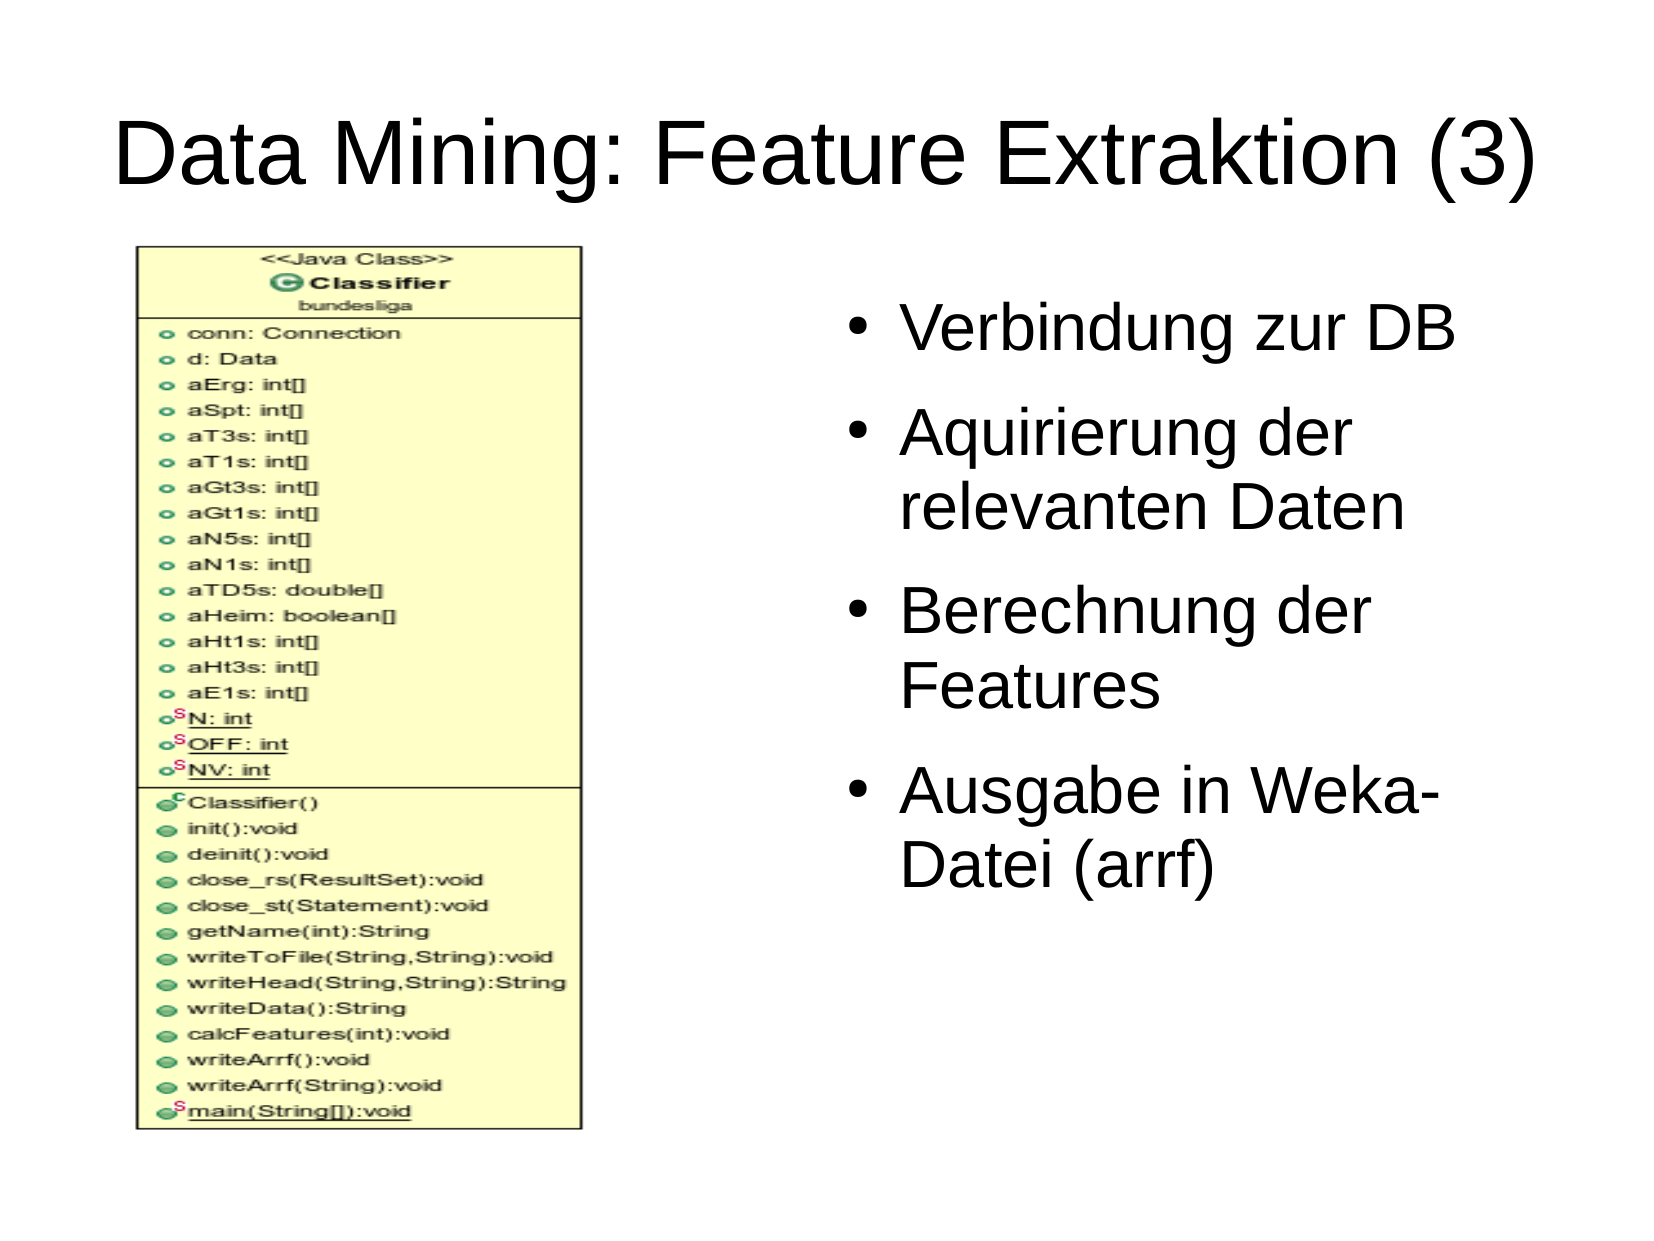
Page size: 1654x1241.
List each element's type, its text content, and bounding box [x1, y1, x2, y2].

title Data Mining: Feature Extraktion (3) [82, 49, 1571, 257]
list Verbindung zur DB Aquirierung der relevanten Daten Berechnung der Features Ausgabe in Weka-Datei (arrf) [828, 290, 1539, 1010]
picture [129, 242, 591, 1134]
